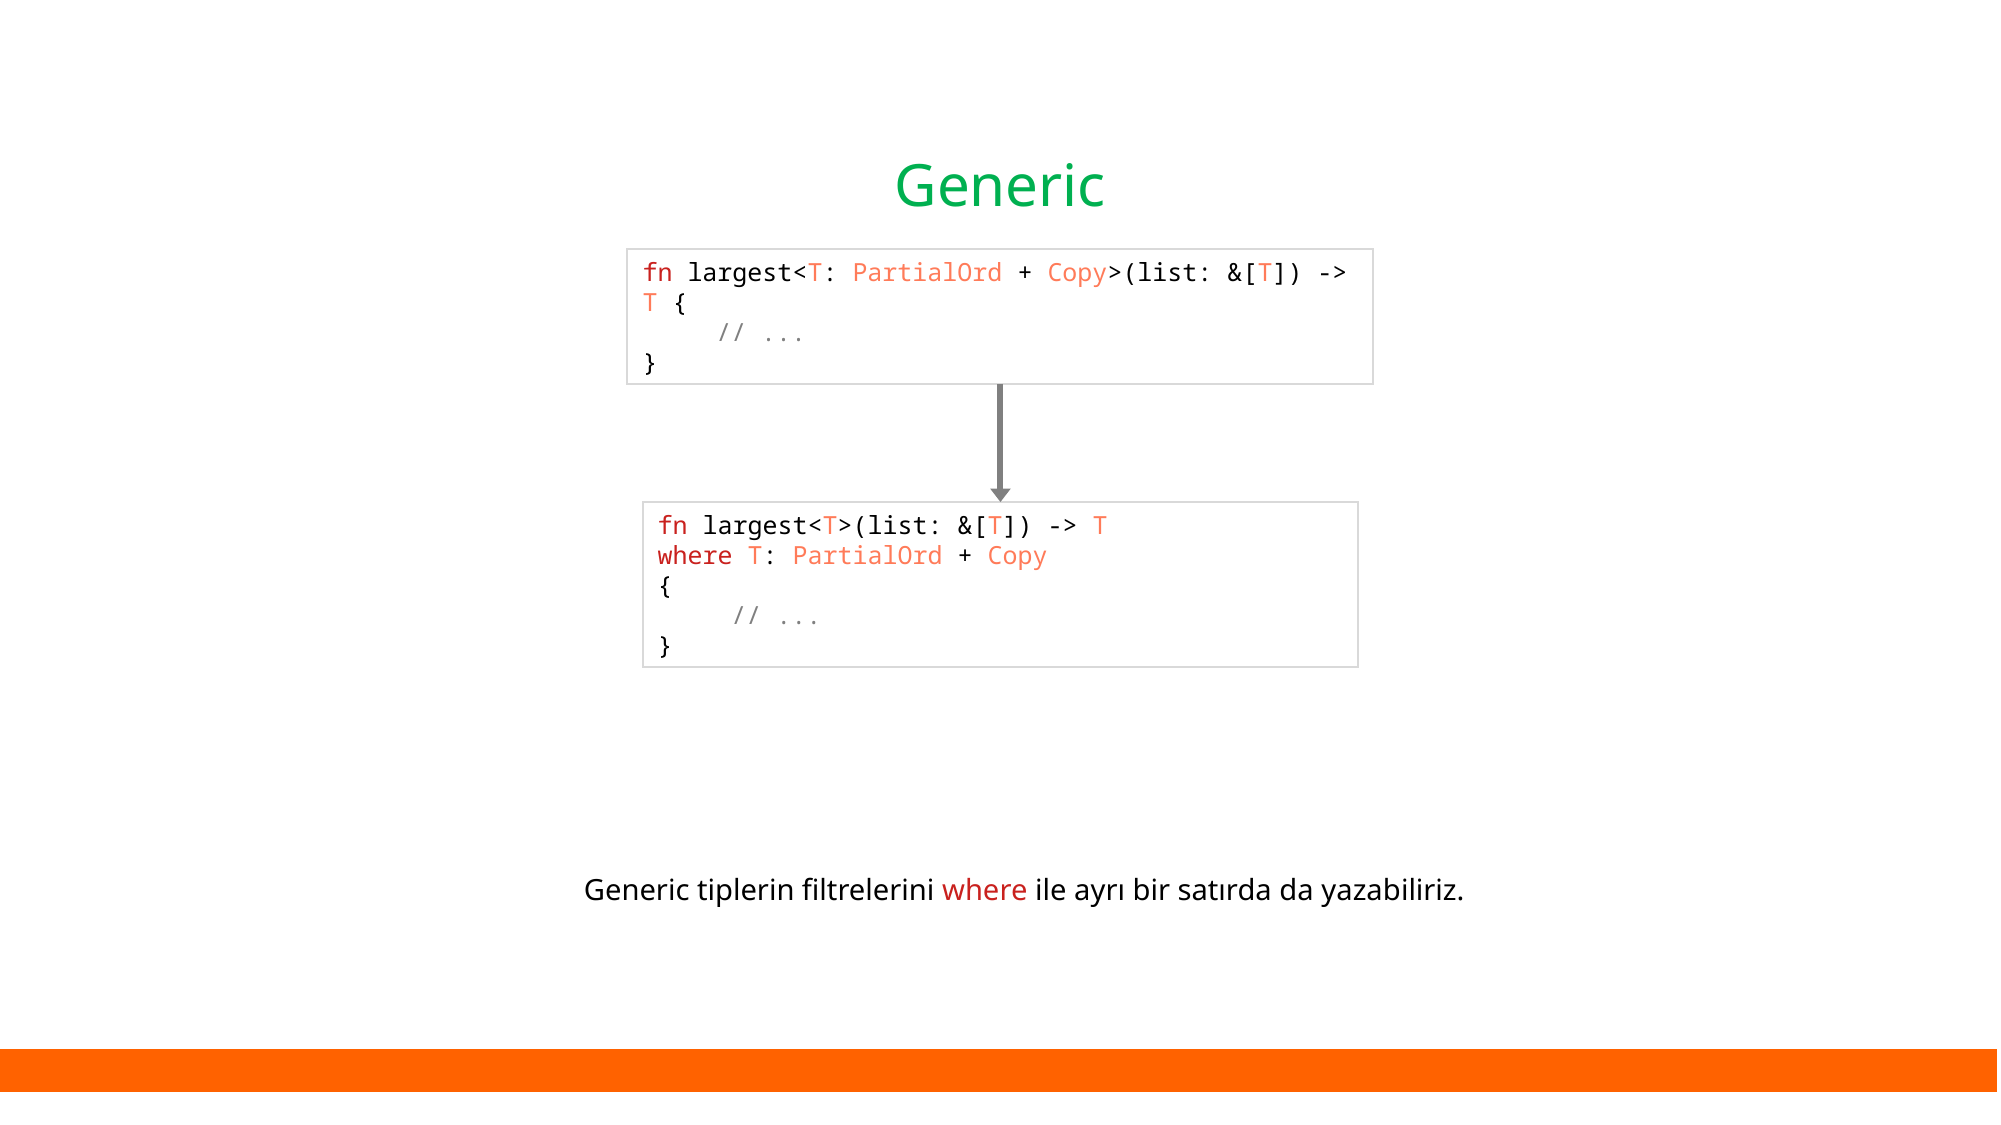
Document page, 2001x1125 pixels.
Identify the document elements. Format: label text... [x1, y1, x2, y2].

text_box fn largest<T>(list: &[T]) -> T where T: PartialOrd + Copy { // ... } [642, 501, 1359, 667]
text_box fn largest<T: PartialOrd + Copy>(list: &[T]) -> T { // ... } [627, 249, 1373, 384]
text_box Generic tiplerin filtrelerini where ile ayrı bir satırda da yazabiliriz. [569, 856, 1459, 909]
text_box [0, 1049, 1997, 1092]
list Generic [420, 148, 1580, 238]
